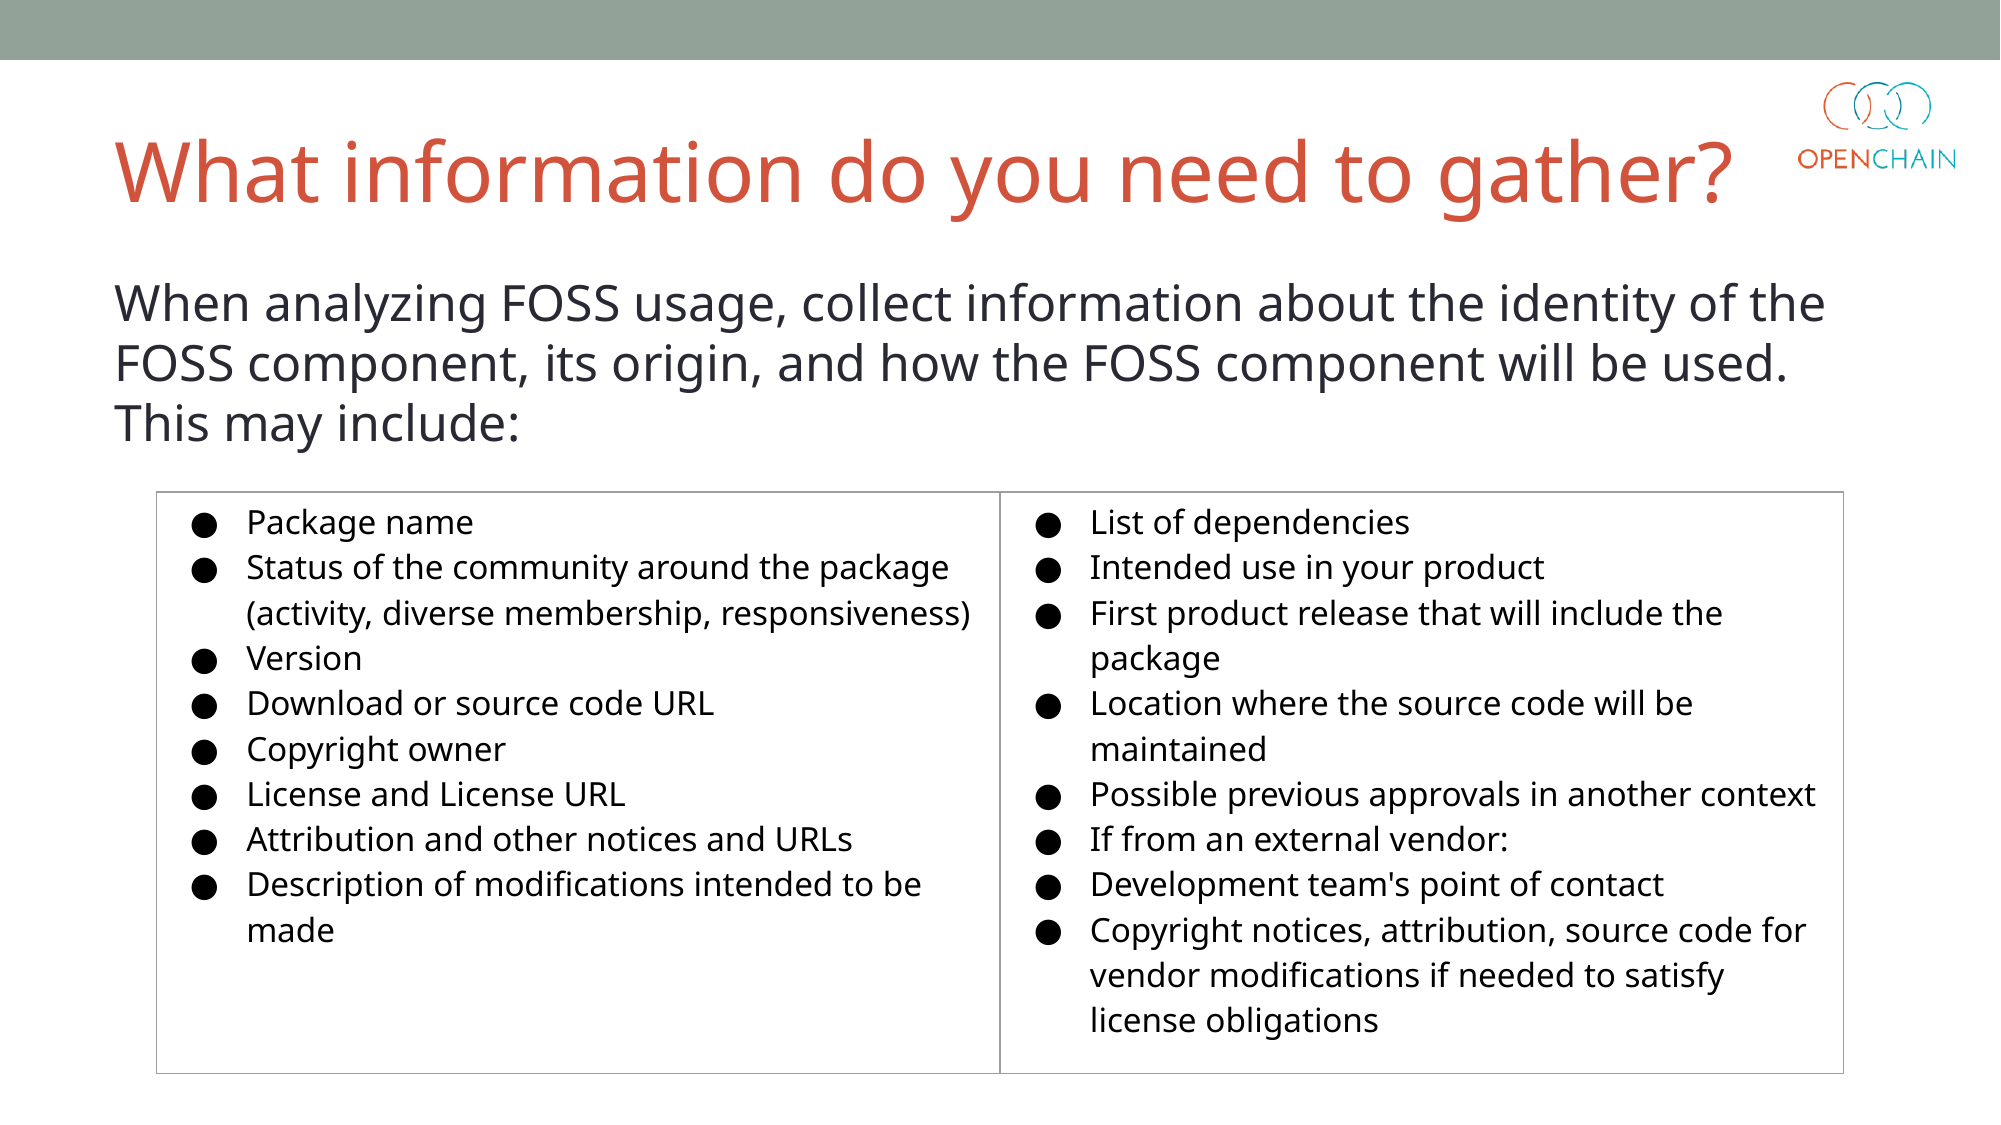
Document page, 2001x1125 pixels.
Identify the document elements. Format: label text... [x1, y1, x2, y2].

text_box What information do you need to gather? [99, 87, 1900, 250]
picture [1798, 82, 1955, 169]
table_header Package name Status of the community around the package (activity, diverse membership, responsiveness) Version Download or source code URL Copyright owner License and License URL Attribution and other notices and URLs Description of modifications intended to be made [157, 493, 999, 1073]
table_header List of dependencies Intended use in your product First product release that will include the package Location where the source code will be maintained Possible previous approvals in another context If from an external vendor: Development team's point of contact Copyright notices, attribution, source code for vendor modifications if needed to satisfy license obligations [1001, 493, 1843, 1073]
text_box When analyzing FOSS usage, collect information about the identity of the FOSS component, its origin, and how the FOSS component will be used. This may include: [99, 263, 1900, 1064]
